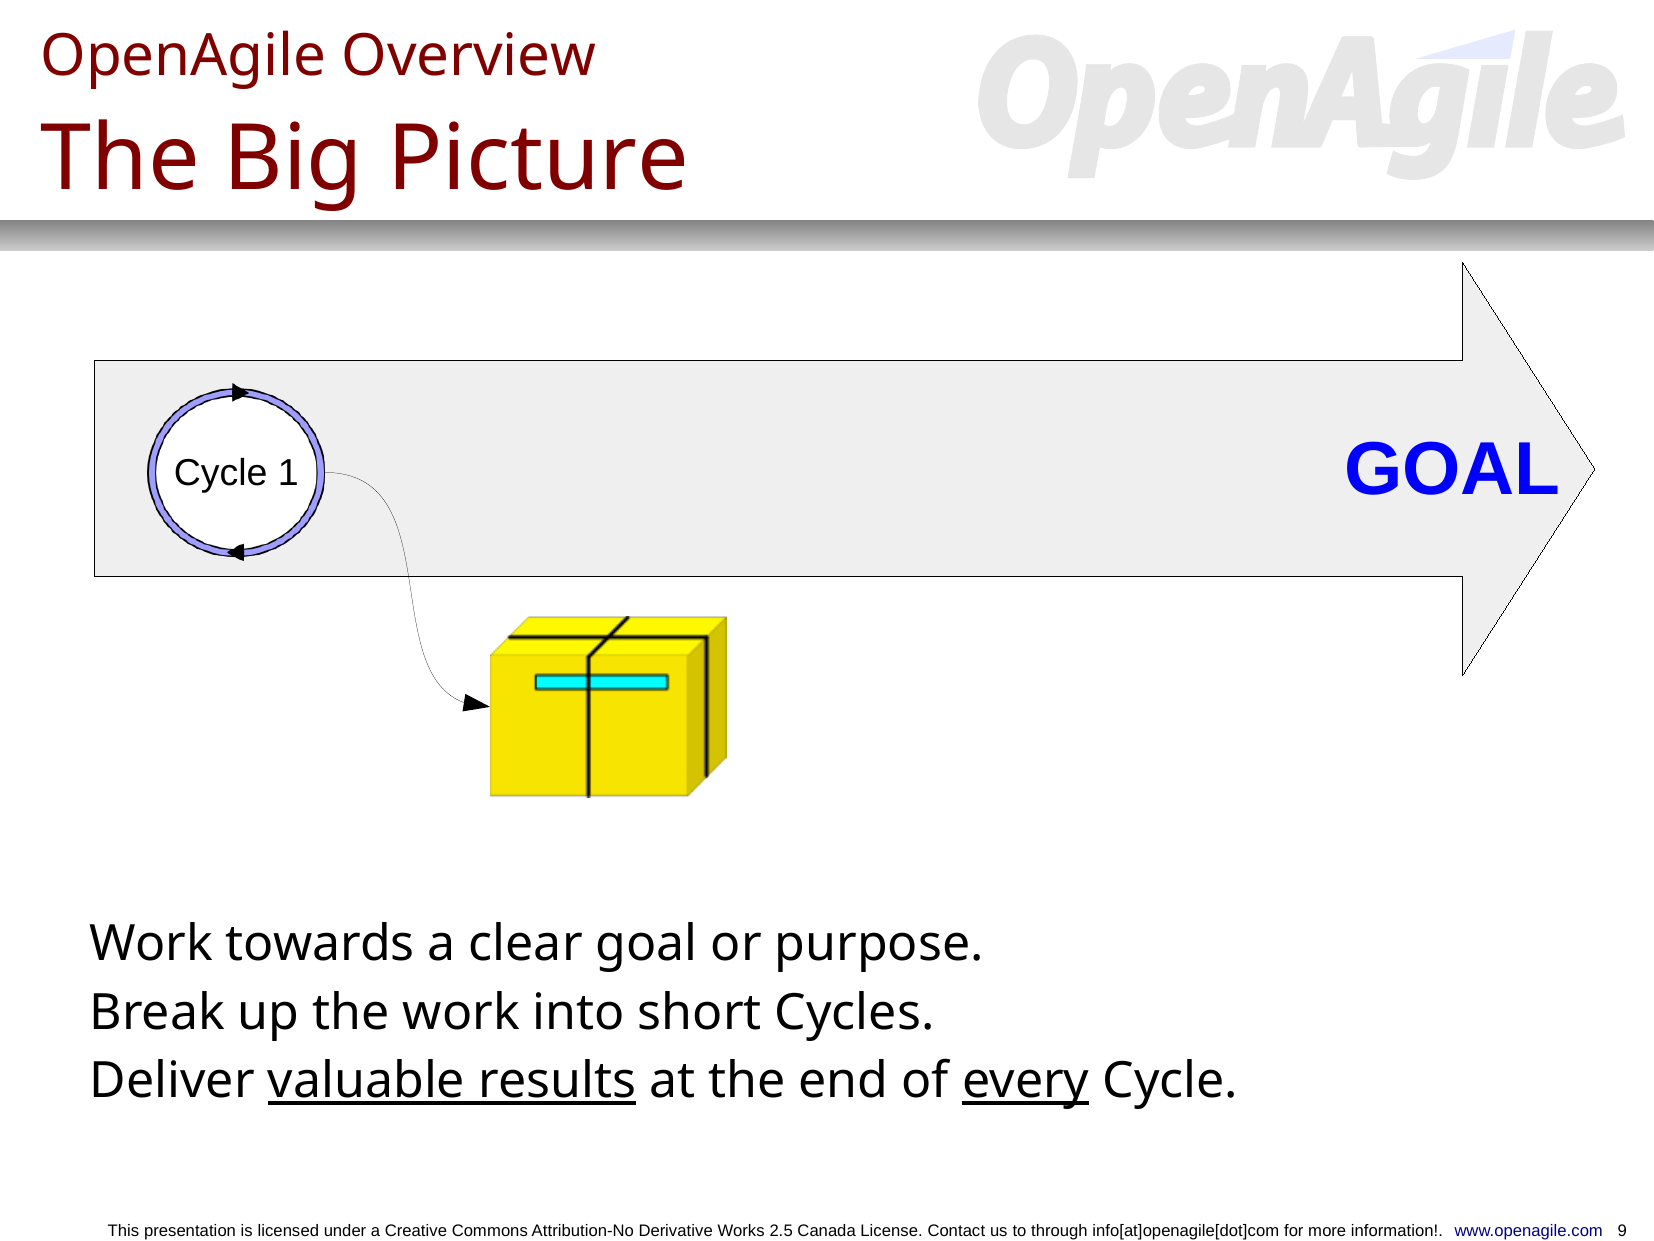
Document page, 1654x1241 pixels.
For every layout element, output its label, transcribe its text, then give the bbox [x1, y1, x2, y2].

text_box [1576, 439, 1595, 499]
title OpenAgile Overview The Big Picture [40, 8, 1654, 222]
text_box GOAL [1329, 412, 1576, 526]
picture [490, 616, 727, 798]
text_box [94, 262, 1559, 676]
text_box Work towards a clear goal or purpose. Break up the work into short Cycles. Deliver valuable results at the end of every Cycle. [75, 900, 1172, 1094]
picture [147, 383, 325, 562]
